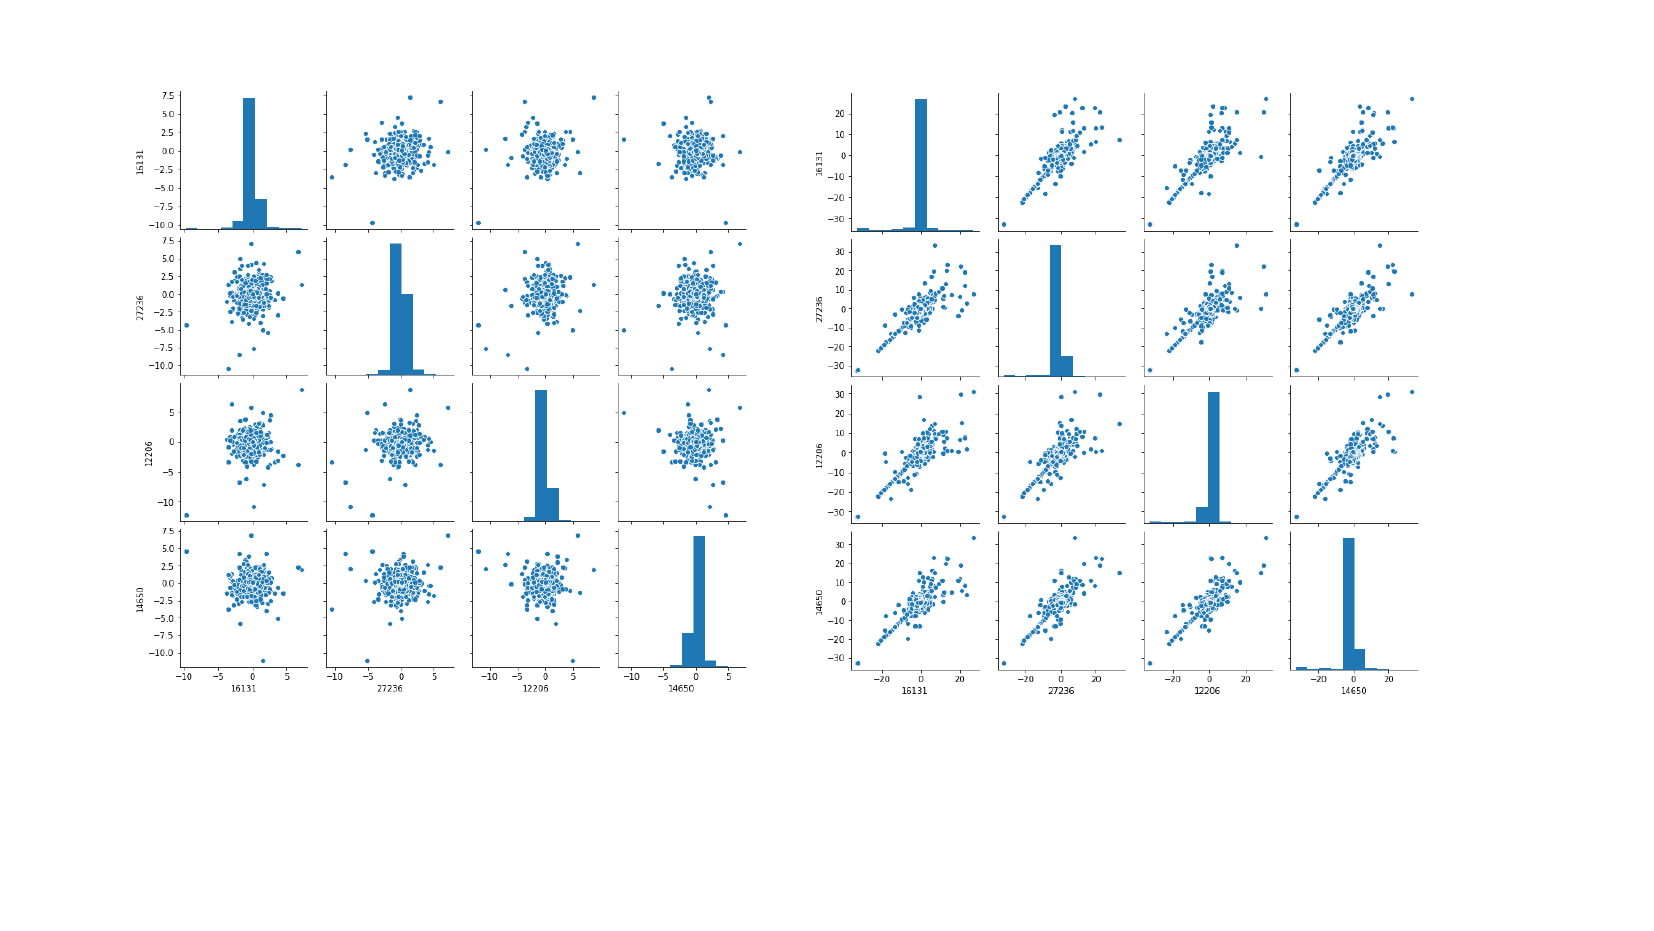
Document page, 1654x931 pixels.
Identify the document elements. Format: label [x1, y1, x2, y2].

picture [800, 88, 1424, 703]
picture [121, 85, 762, 697]
